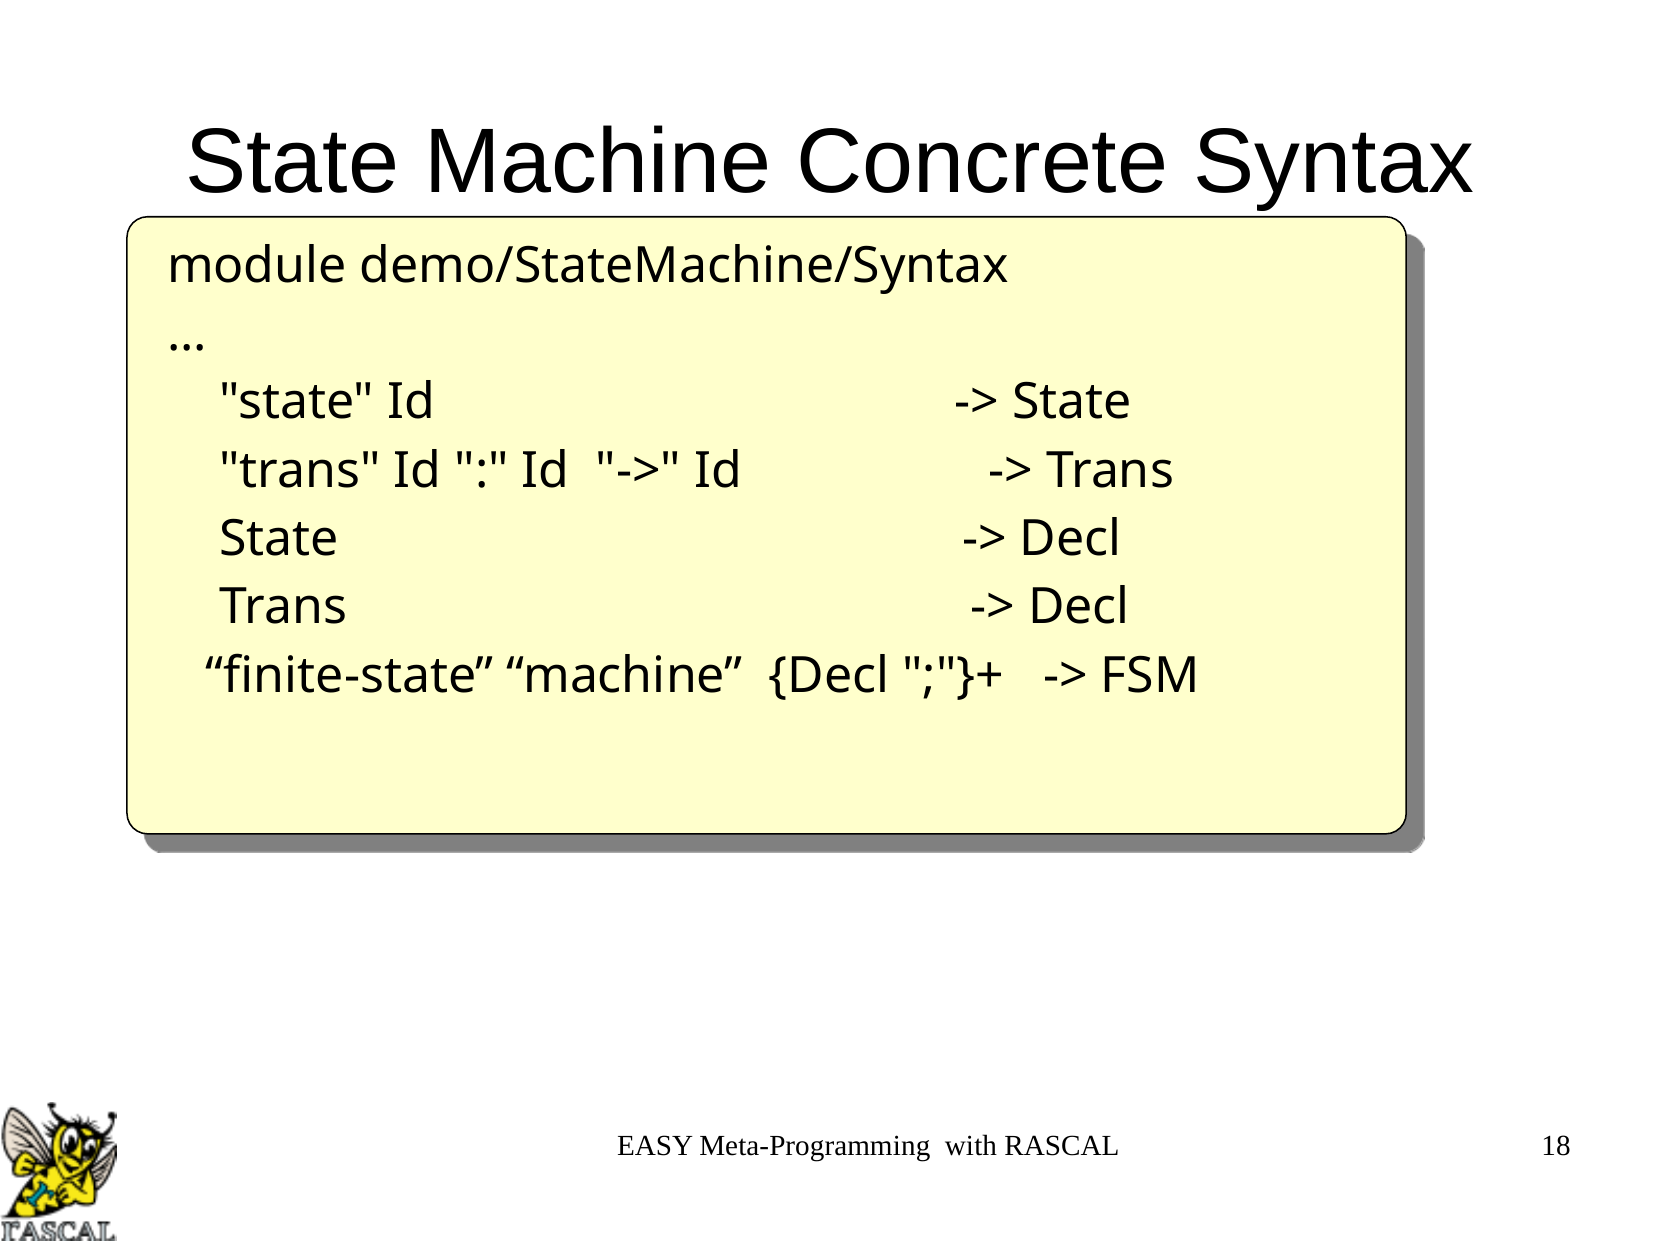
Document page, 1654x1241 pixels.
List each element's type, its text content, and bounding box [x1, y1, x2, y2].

text_box [126, 216, 1398, 834]
title State Machine Concrete Syntax [86, 64, 1575, 257]
text_box module demo/StateMachine/Syntax ... "state" Id -> State "trans" Id ":" Id "->" Id -> Trans State -> Decl Trans -> Decl “finite-state” “machine” {Decl ";"}+ -> FSM [152, 221, 1598, 951]
picture [0, 1102, 117, 1241]
